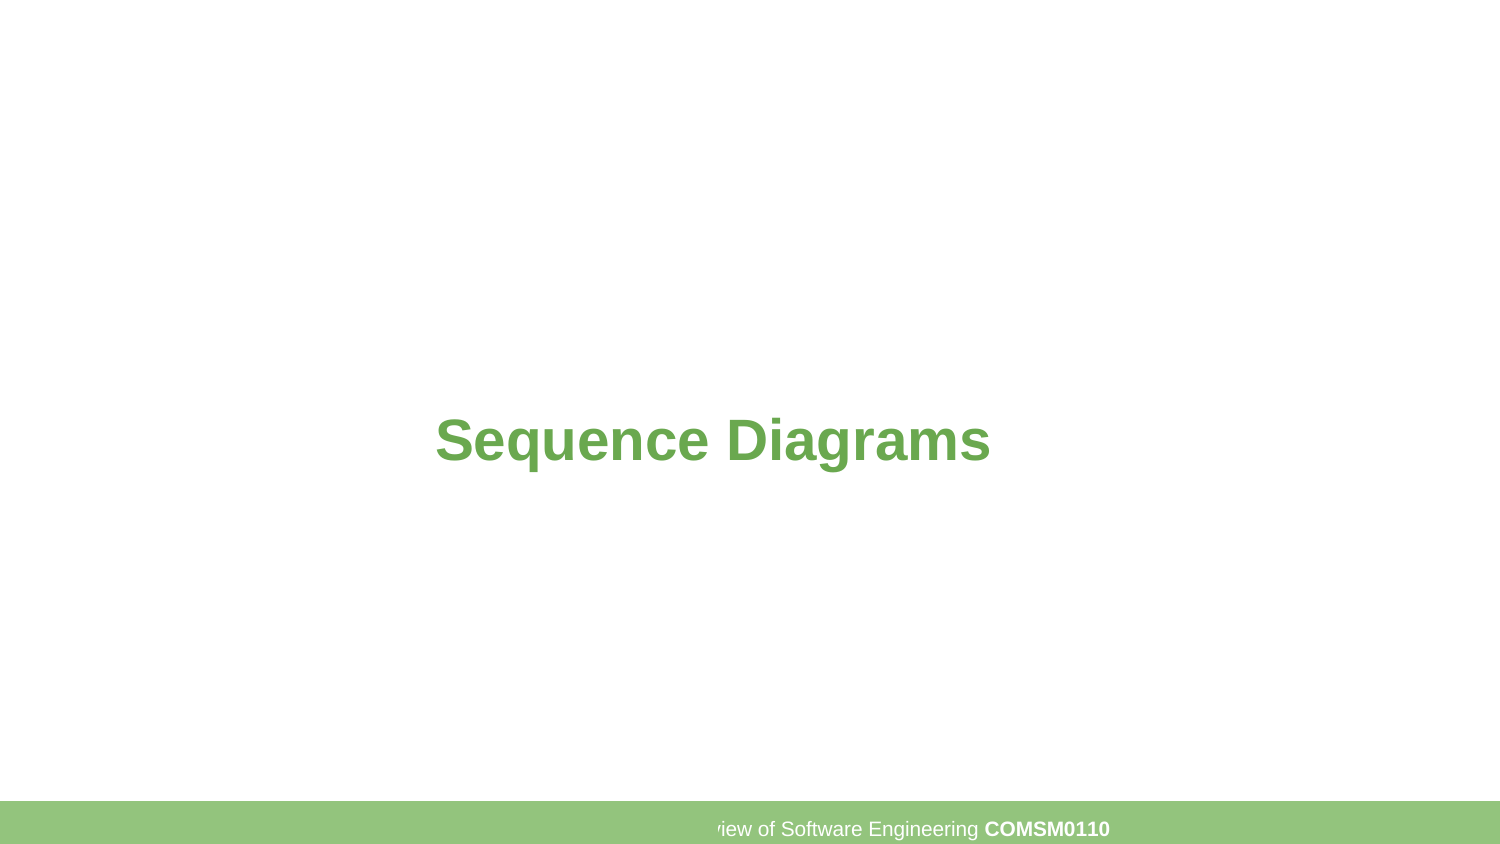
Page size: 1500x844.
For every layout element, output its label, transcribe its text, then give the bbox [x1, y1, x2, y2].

title Sequence Diagrams [14, 150, 1413, 488]
